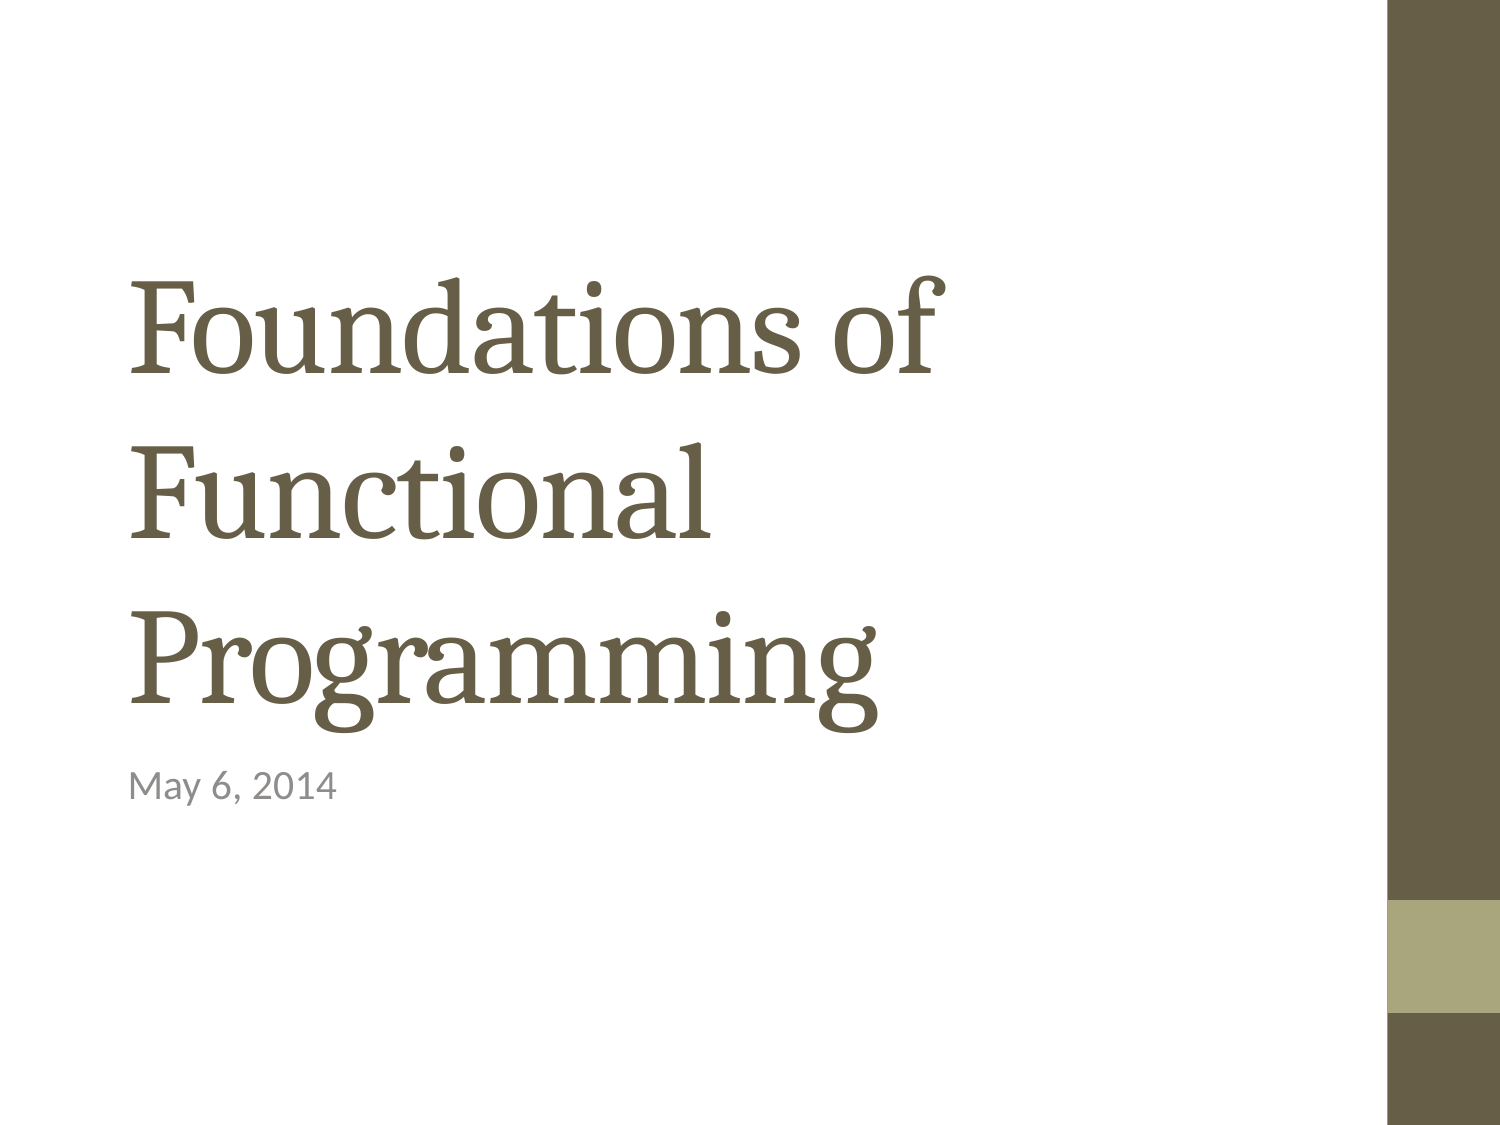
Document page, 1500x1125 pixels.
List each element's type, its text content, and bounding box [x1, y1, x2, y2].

title Foundations of Functional Programming [112, 162, 1351, 739]
subtitle May 6, 2014 [112, 750, 1173, 925]
